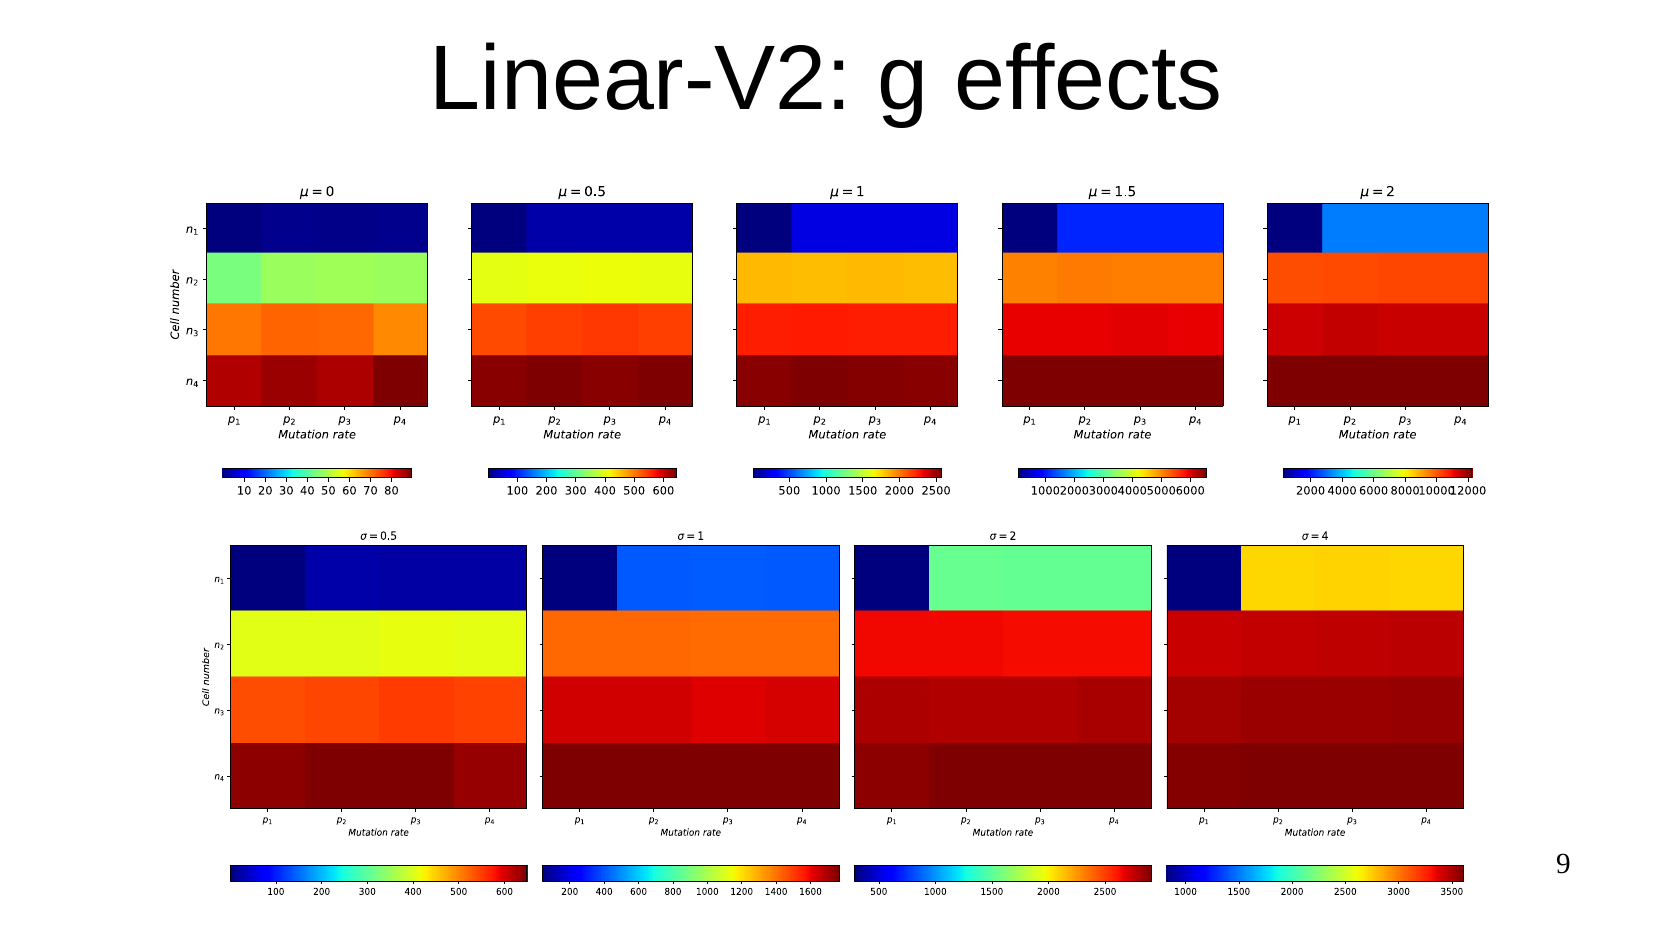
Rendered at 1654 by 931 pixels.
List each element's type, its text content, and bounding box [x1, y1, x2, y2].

title Linear-V2: g effects [82, 0, 1571, 153]
picture [0, 153, 1654, 931]
